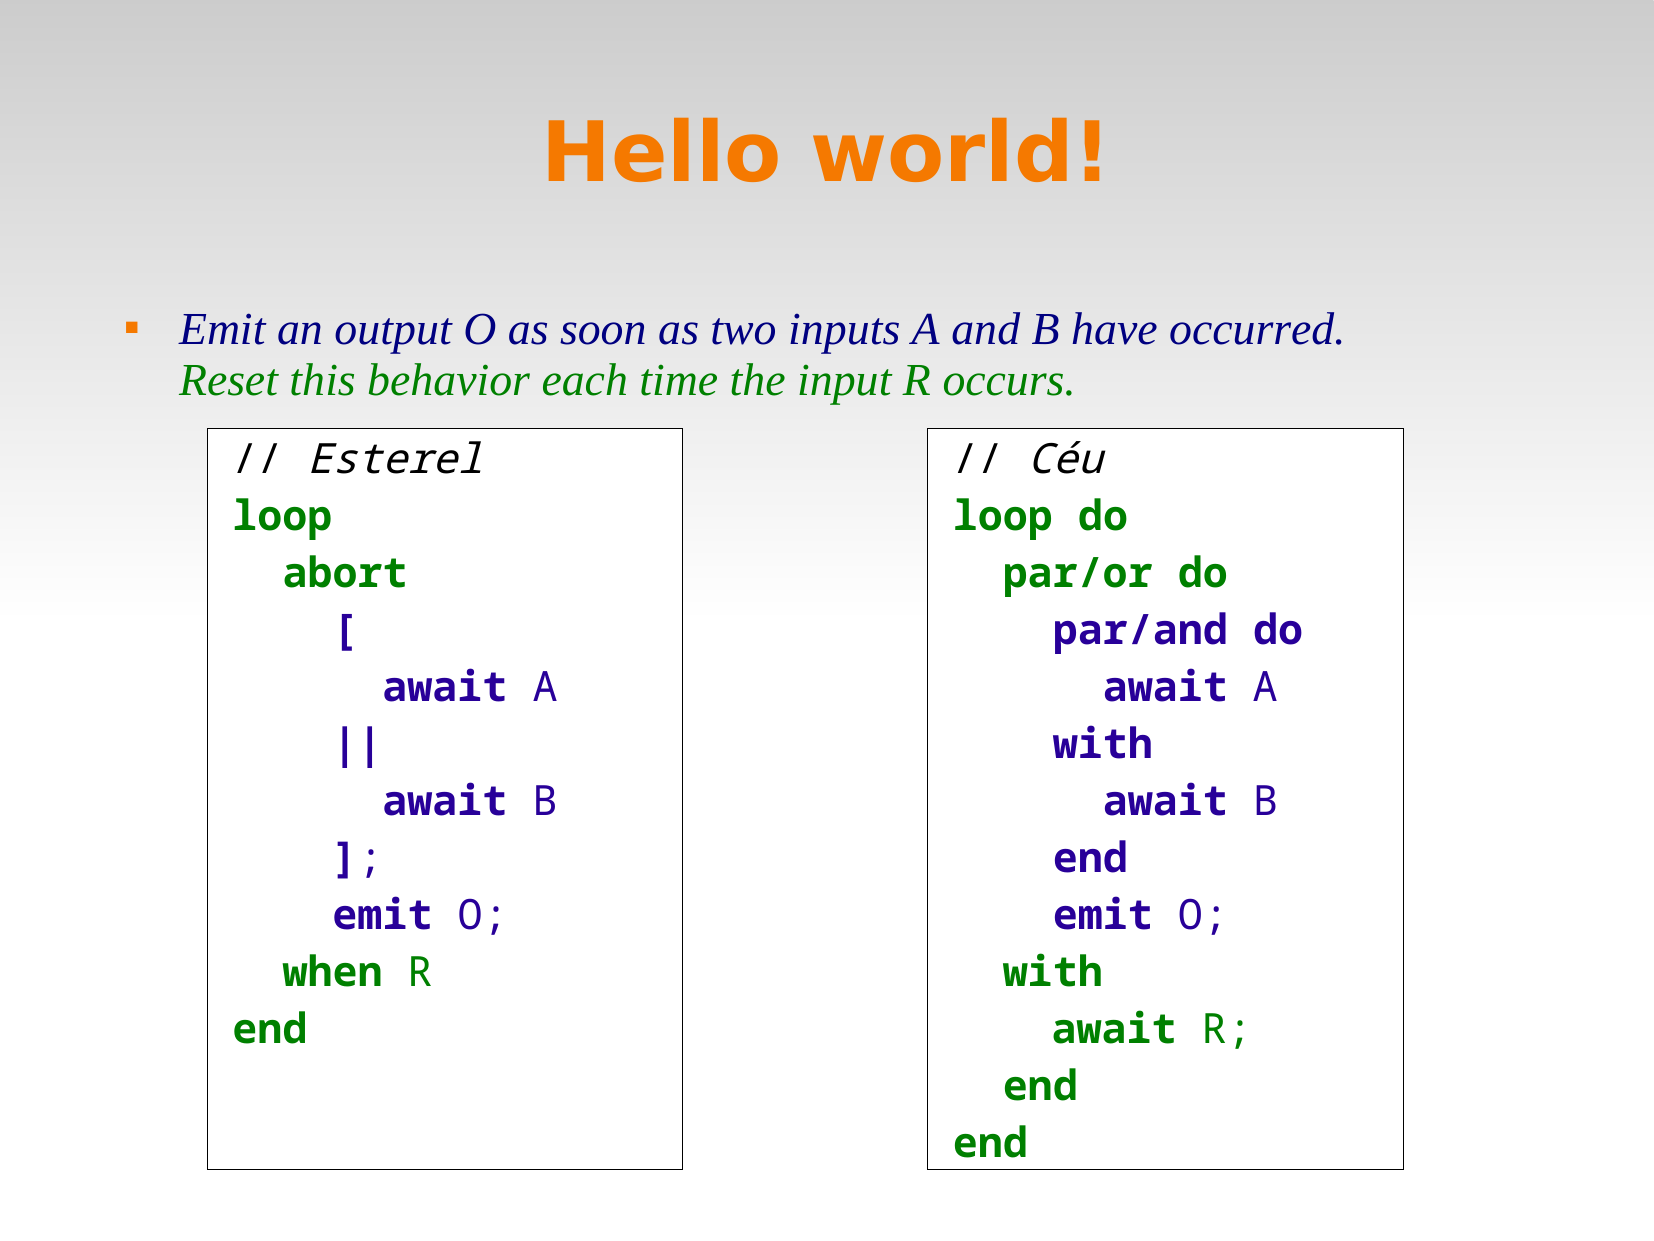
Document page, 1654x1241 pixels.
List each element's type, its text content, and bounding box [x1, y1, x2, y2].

text_box // Esterel loop abort [ await A || await B ]; emit O; when R end [207, 476, 683, 1122]
text_box // Céu loop do par/or do par/and do await A with await B end emit O; with await R; end end [927, 476, 1404, 1122]
title Hello world! [82, 49, 1571, 257]
list Emit an output O as soon as two inputs A and B have occurred. Reset this behavior each time the input R occurs. [37, 303, 1388, 451]
